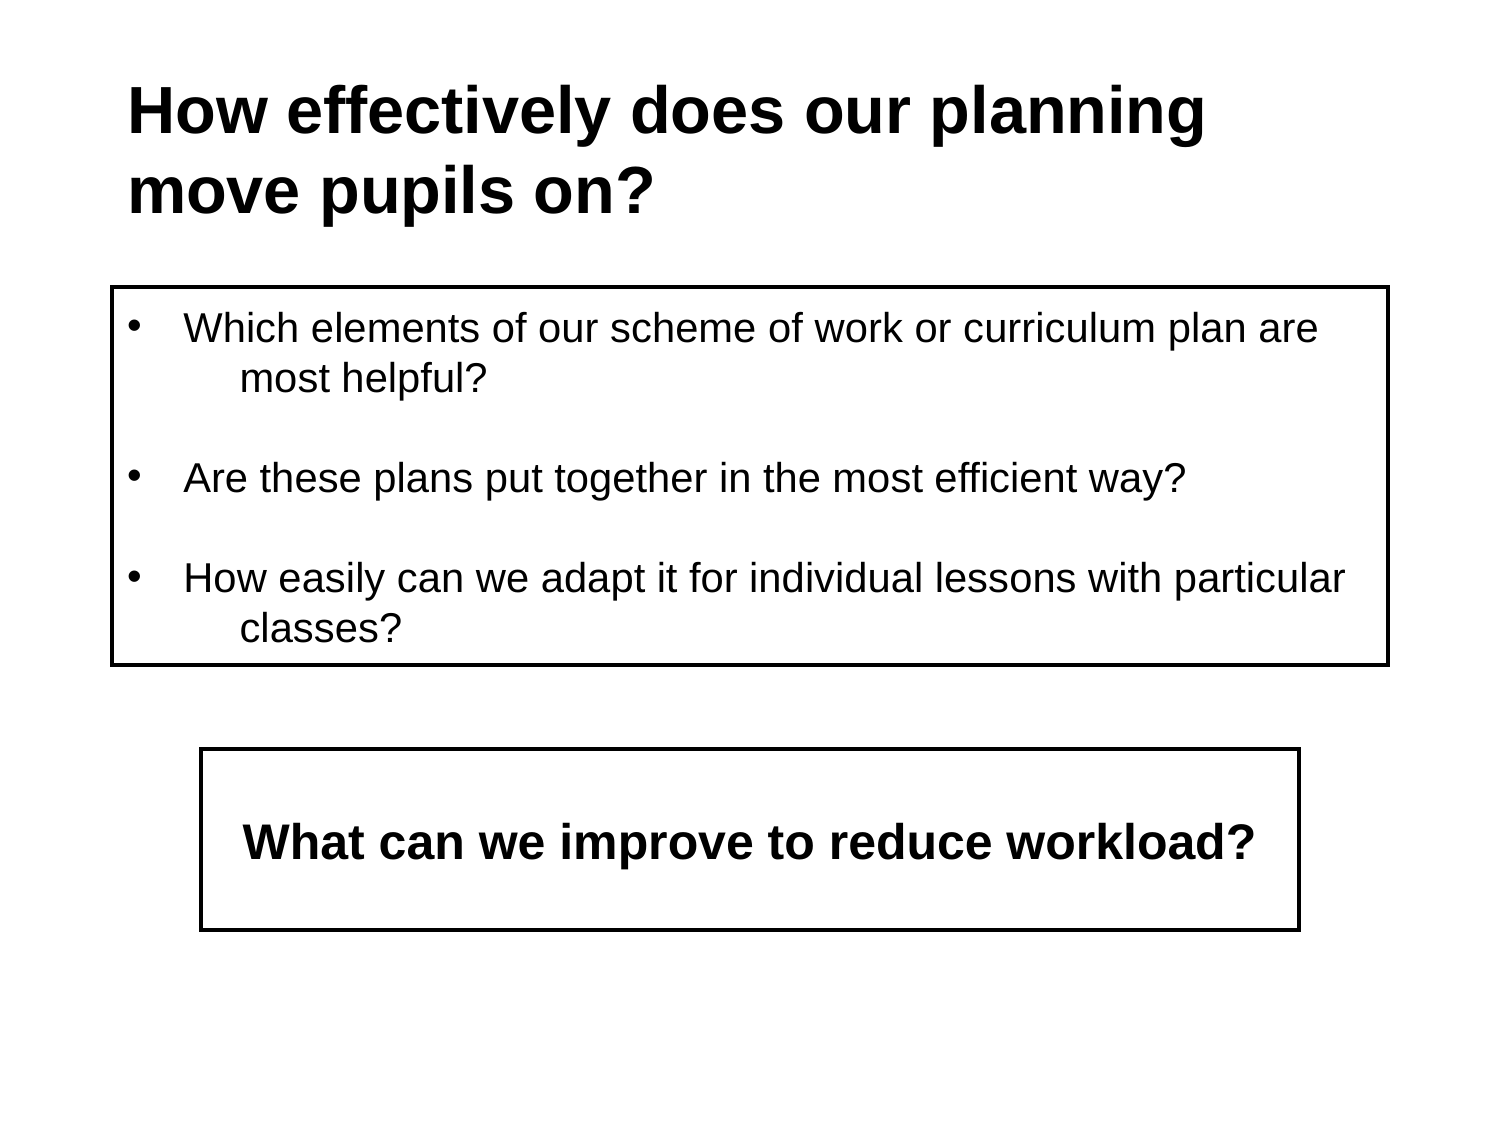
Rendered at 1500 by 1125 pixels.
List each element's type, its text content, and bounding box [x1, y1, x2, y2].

text_box Which elements of our scheme of work or curriculum plan are most helpful? Are these plans put together in the most efficient way? How easily can we adapt it for individual lessons with particular classes? [112, 287, 1388, 665]
title How effectively does our planning move pupils on? [112, 42, 1388, 251]
text_box What can we improve to reduce workload? [201, 749, 1299, 930]
